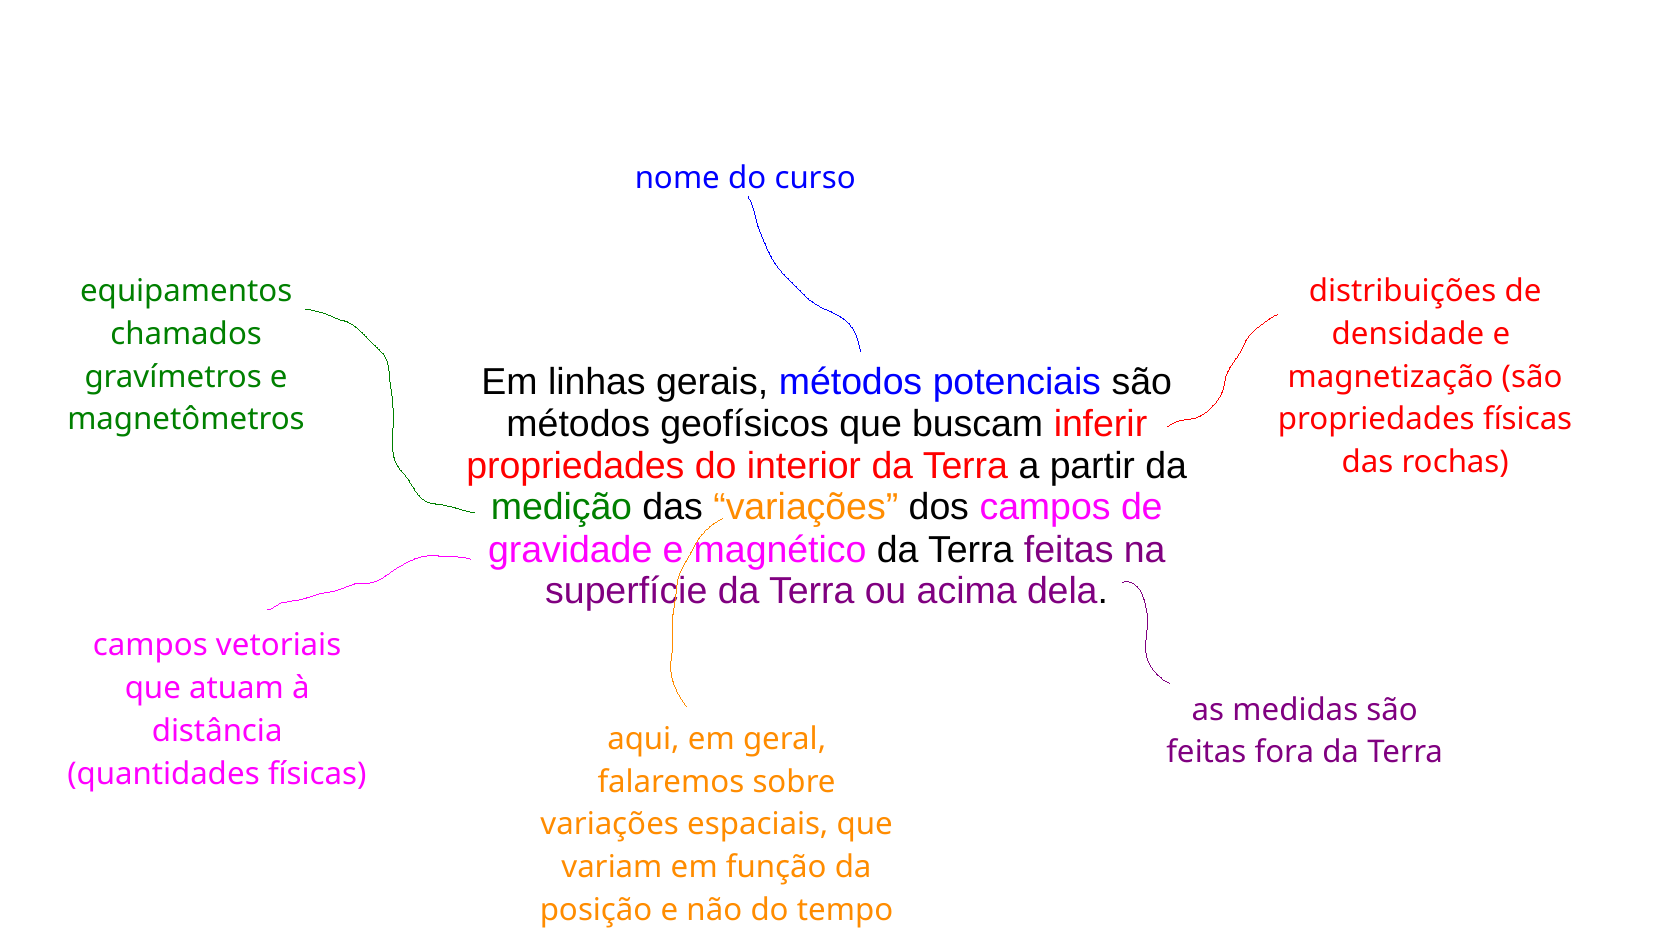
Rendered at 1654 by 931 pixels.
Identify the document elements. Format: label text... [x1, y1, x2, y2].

text_box aqui, em geral, falaremos sobre variações espaciais, que variam em função da posição e não do tempo [525, 708, 916, 896]
text_box equipamentos chamados gravímetros e magnetômetros [52, 260, 384, 414]
text_box campos vetoriais que atuam à distância (quantidades físicas) [52, 614, 384, 768]
text_box Em linhas gerais, métodos potenciais são métodos geofísicos que buscam inferir propriedades do interior da Terra a partir da medição das “variações” dos campos de gravidade e magnético da Terra feitas na superfície da Terra ou acima dela. [398, 352, 1255, 620]
text_box nome do curso [620, 147, 863, 197]
text_box distribuições de densidade e magnetização (são propriedades físicas das rochas) [1263, 260, 1595, 448]
text_box as medidas são feitas fora da Terra [1151, 679, 1483, 763]
